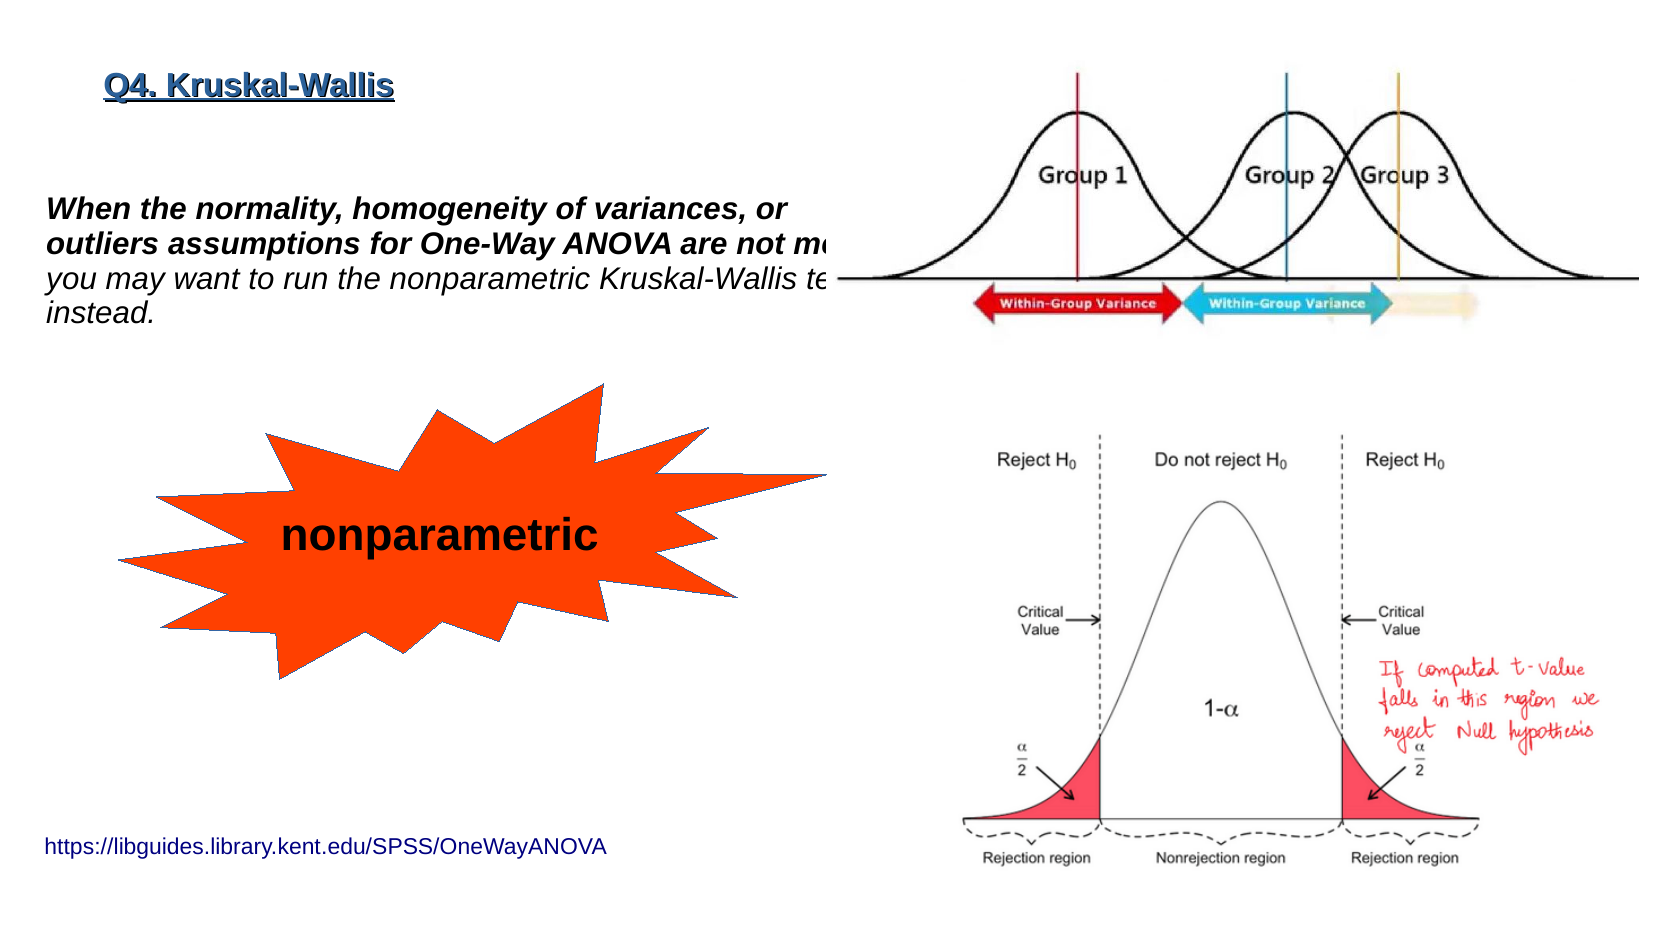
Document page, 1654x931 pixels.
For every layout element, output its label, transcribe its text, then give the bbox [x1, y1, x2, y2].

picture [826, 41, 1639, 355]
picture [944, 415, 1611, 886]
text_box Q4. Kruskal-Wallis [88, 59, 685, 111]
text_box [118, 383, 827, 680]
text_box When the normality, homogeneity of variances, or outliers assumptions for One-Way ANOVA are not met, you may want to run the nonparametric Kruskal-Wallis test instead. [31, 184, 886, 835]
text_box nonparametric [265, 502, 635, 600]
text_box https://libguides.library.kent.edu/SPSS/OneWayANOVA [29, 826, 944, 884]
